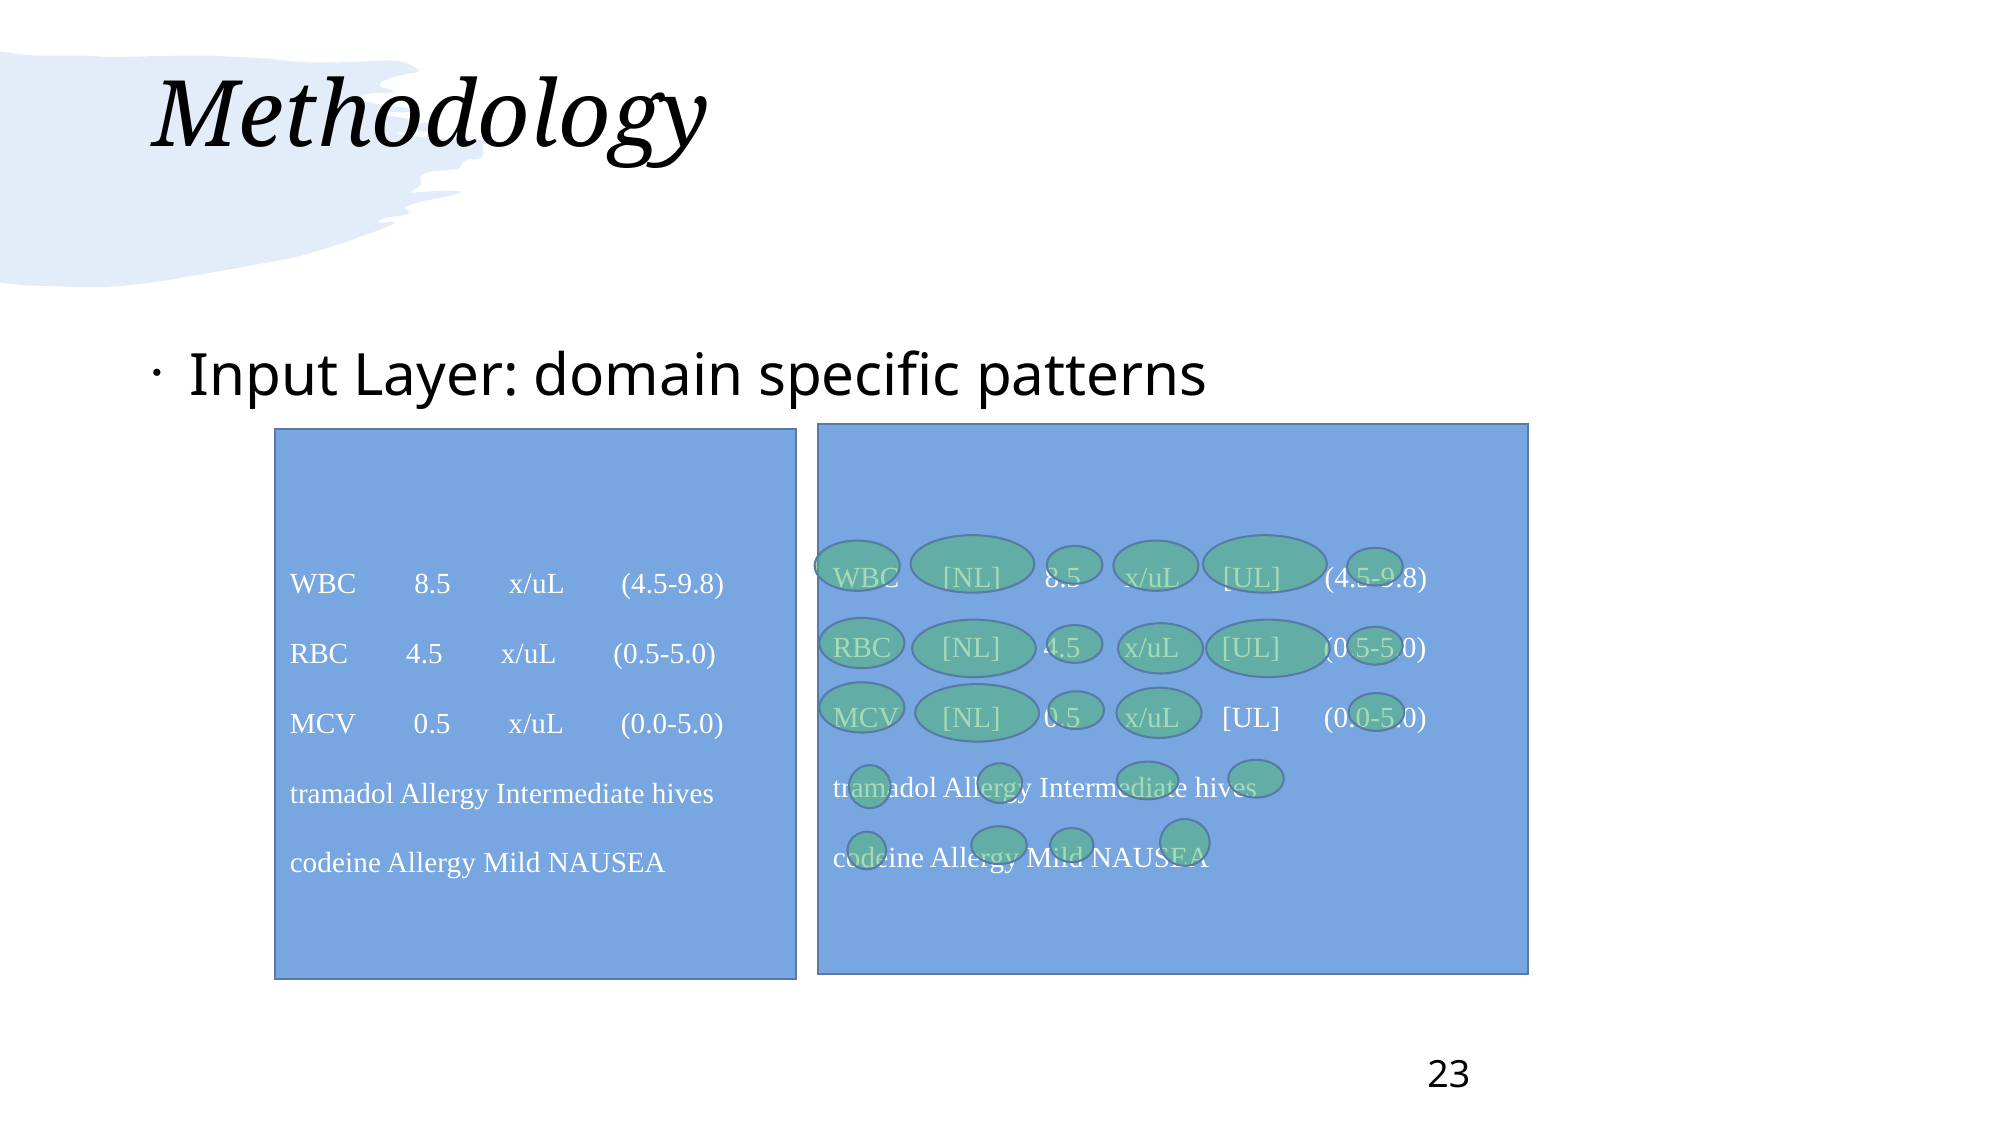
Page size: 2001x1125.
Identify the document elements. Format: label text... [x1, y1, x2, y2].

list Input Layer: domain specific patterns [137, 329, 1863, 1013]
text_box [819, 682, 905, 733]
text_box [910, 535, 1035, 593]
text_box [1046, 625, 1103, 663]
text_box [819, 617, 905, 669]
text_box [1347, 626, 1403, 665]
text_box [814, 540, 900, 591]
text_box WBC 8.5 x/uL (4.5-9.8) RBC 4.5 x/uL (0.5-5.0) MCV 0.5 x/uL (0.0-5.0) tramadol Allergy Intermediate hives codeine Allergy Mild NAUSEA [274, 428, 797, 979]
text_box [1046, 545, 1103, 584]
text_box [1113, 540, 1199, 591]
text_box [915, 684, 1040, 742]
text_box [971, 826, 1027, 865]
text_box [1048, 691, 1105, 730]
text_box [1050, 828, 1094, 863]
text_box [1228, 759, 1284, 798]
text_box WBC [NL] 8.5 x/uL [UL] (4.5-9.8) RBC [NL] 4.5 x/uL [UL] (0.5-5.0) MCV [NL] 0.5 x/uL [UL] (0.0-5.0) tramadol Allergy Intermediate hives codeine Allergy Mild NAUSEA [817, 423, 1529, 974]
title Methodology [137, 59, 1863, 278]
text_box [1203, 535, 1327, 593]
text_box [1206, 619, 1330, 678]
text_box [847, 831, 887, 870]
text_box [1116, 687, 1202, 738]
slide_number <number> [1412, 1042, 1863, 1103]
text_box [1116, 761, 1179, 800]
text_box [977, 763, 1023, 803]
text_box [1348, 693, 1405, 731]
text_box [1347, 547, 1403, 586]
text_box [912, 619, 1036, 678]
text_box [1160, 819, 1210, 866]
text_box [1118, 623, 1204, 674]
text_box [848, 765, 891, 809]
